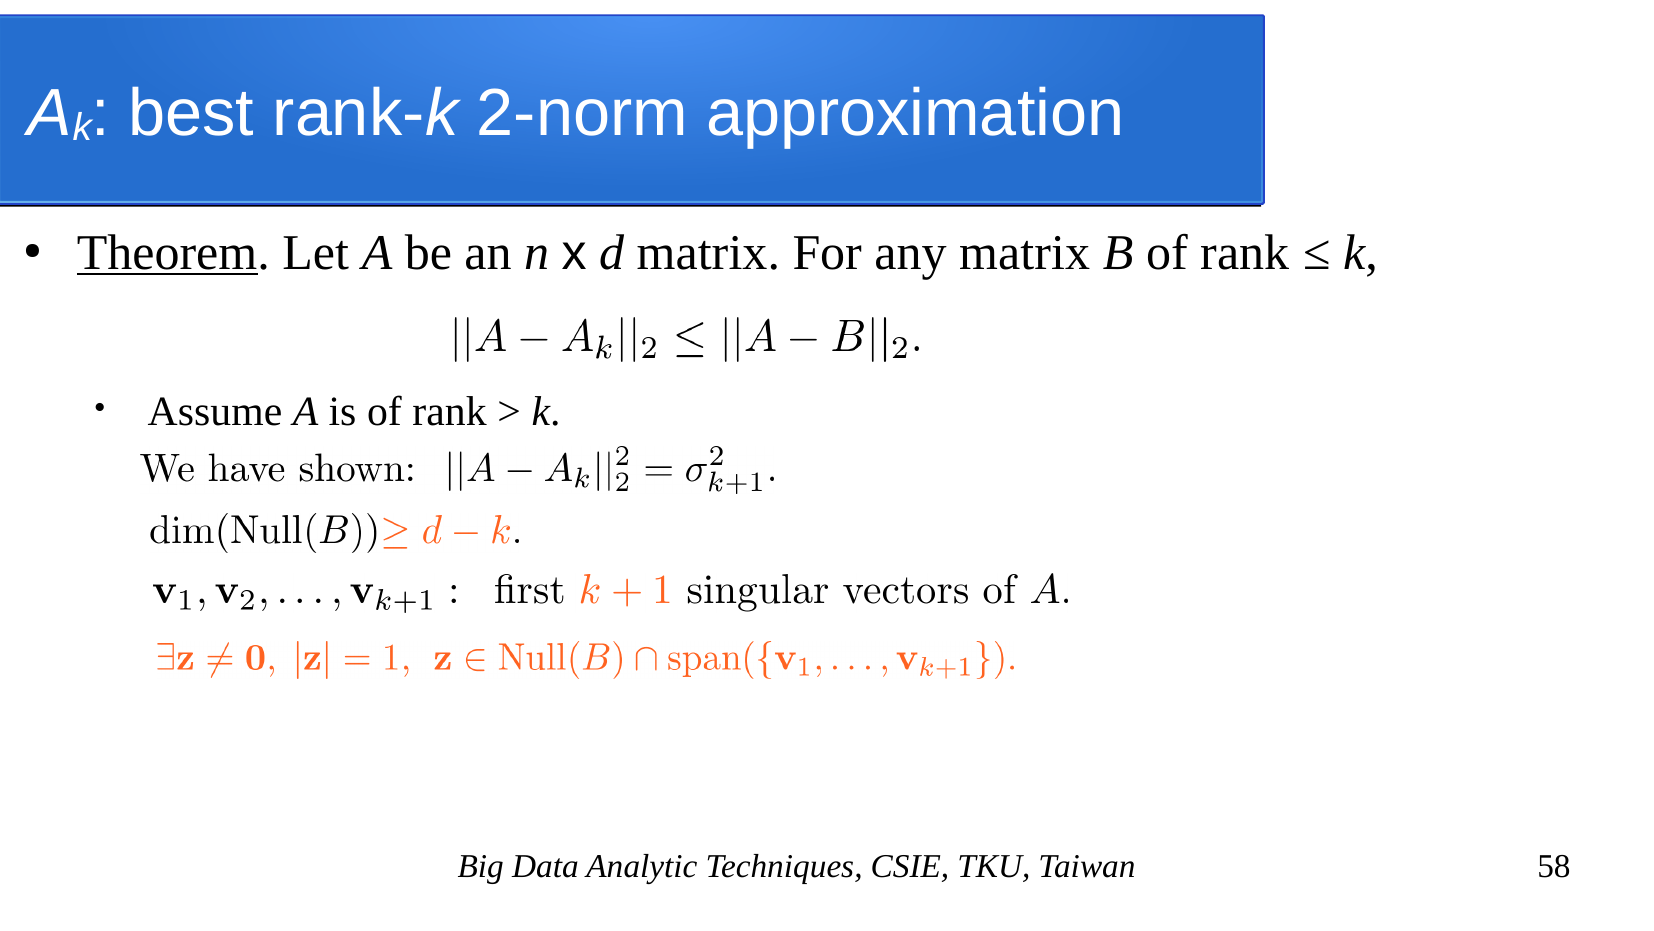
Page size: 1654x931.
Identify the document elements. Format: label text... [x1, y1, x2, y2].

list Theorem. Let A be an n x d matrix. For any matrix B of rank ≤ k, Assume A is of rank > k. [5, 224, 1495, 764]
picture [454, 317, 919, 362]
picture [153, 573, 1068, 613]
picture [157, 641, 1014, 679]
title Ak: best rank-k 2-norm approximation [27, 35, 1269, 189]
picture [150, 513, 519, 553]
picture [140, 446, 774, 494]
